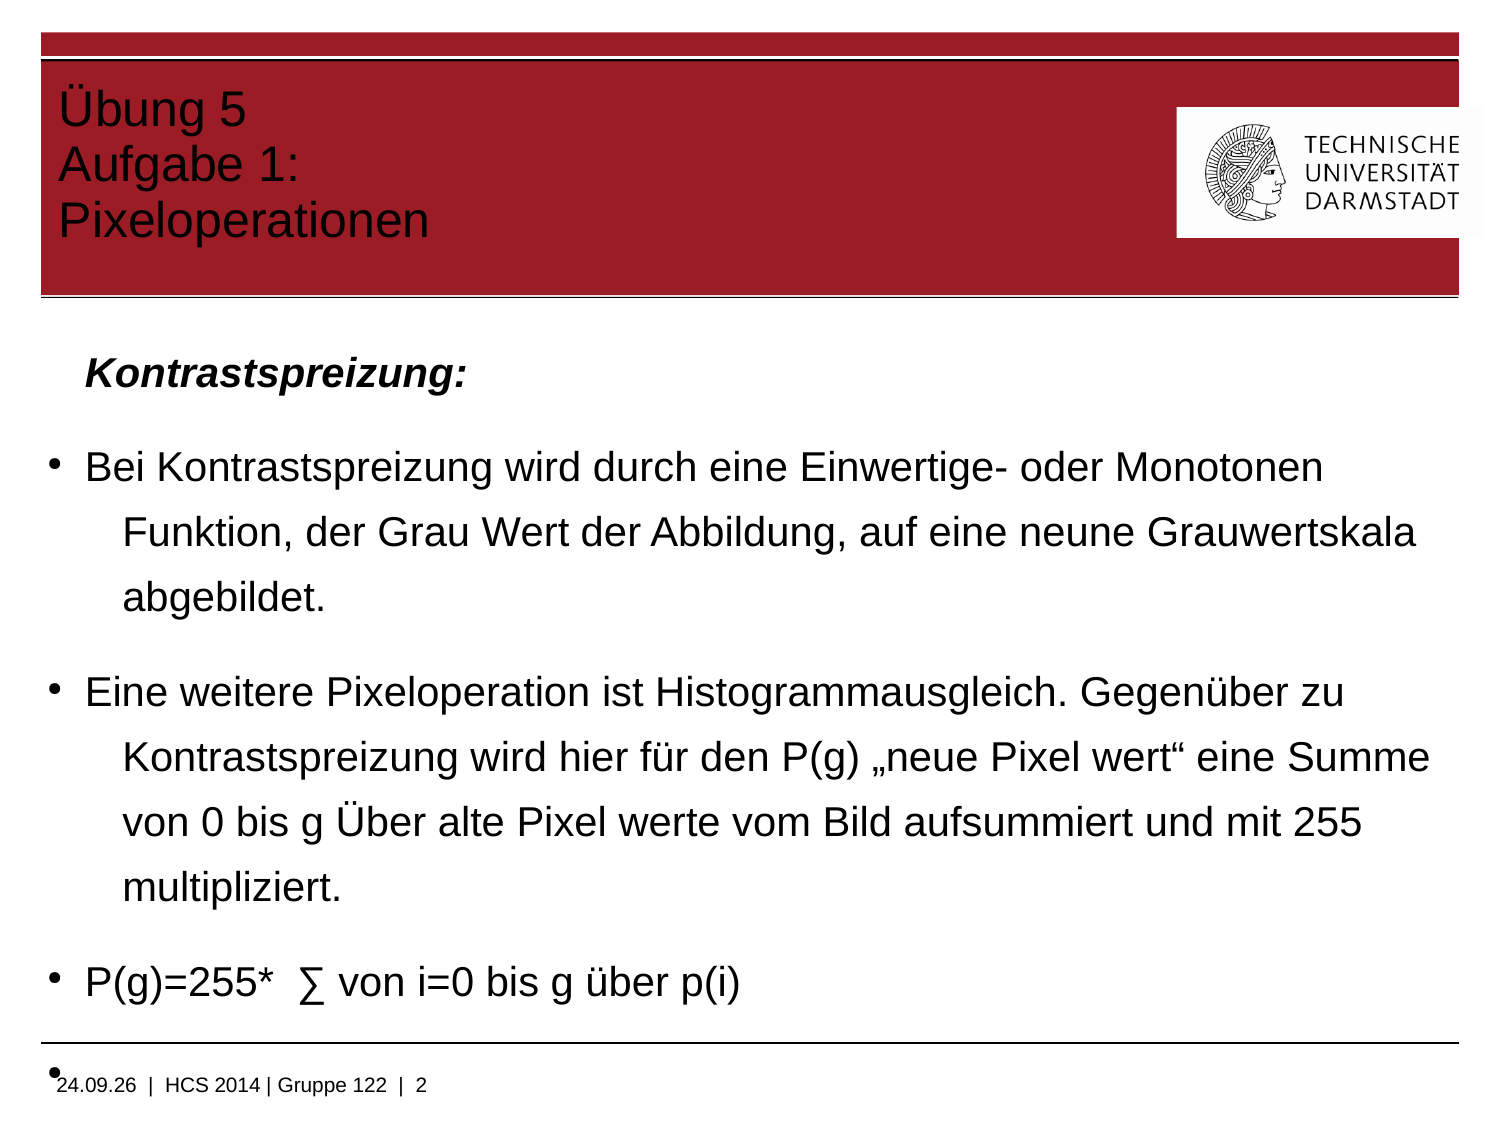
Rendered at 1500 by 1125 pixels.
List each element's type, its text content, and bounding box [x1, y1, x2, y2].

text_box Kontrastspreizung: Bei Kontrastspreizung wird durch eine Einwertige- oder Monotonen Funktion, der Grau Wert der Abbildung, auf eine neune Grauwertskala abgebildet. Eine weitere Pixeloperation ist Histogrammausgleich. Gegenüber zu Kontrastspreizung wird hier für den P(g) „neue Pixel wert“ eine Summe von 0 bis g Über alte Pixel werte vom Bild aufsummiert und mit 255 multipliziert. P(g)=255* ∑ von i=0 bis g über p(i) [47, 330, 1439, 1028]
title Übung 5 Aufgabe 1: Pixeloperationen [59, 80, 1149, 249]
picture [1176, 107, 1484, 238]
